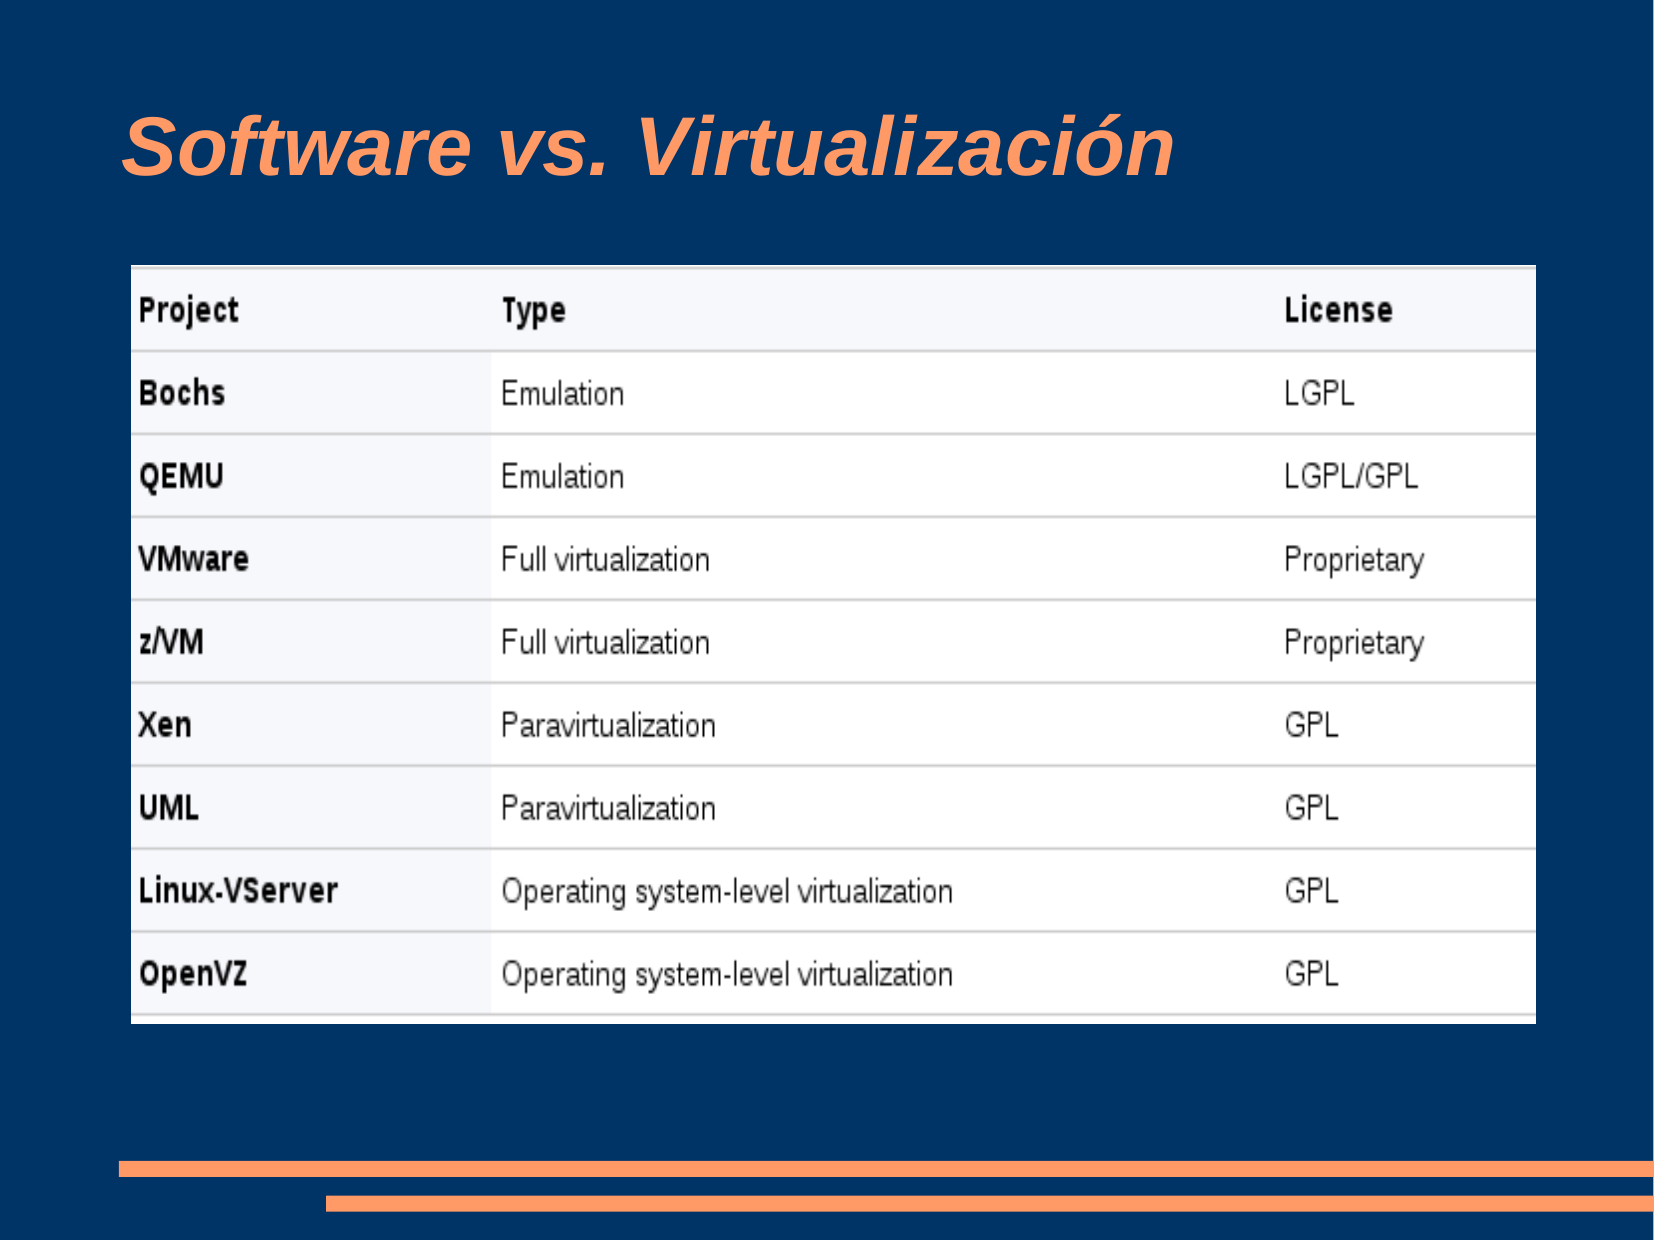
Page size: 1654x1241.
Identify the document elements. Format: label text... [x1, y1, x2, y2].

picture [131, 265, 1536, 1024]
title Software vs. Virtualización [121, 46, 1534, 254]
